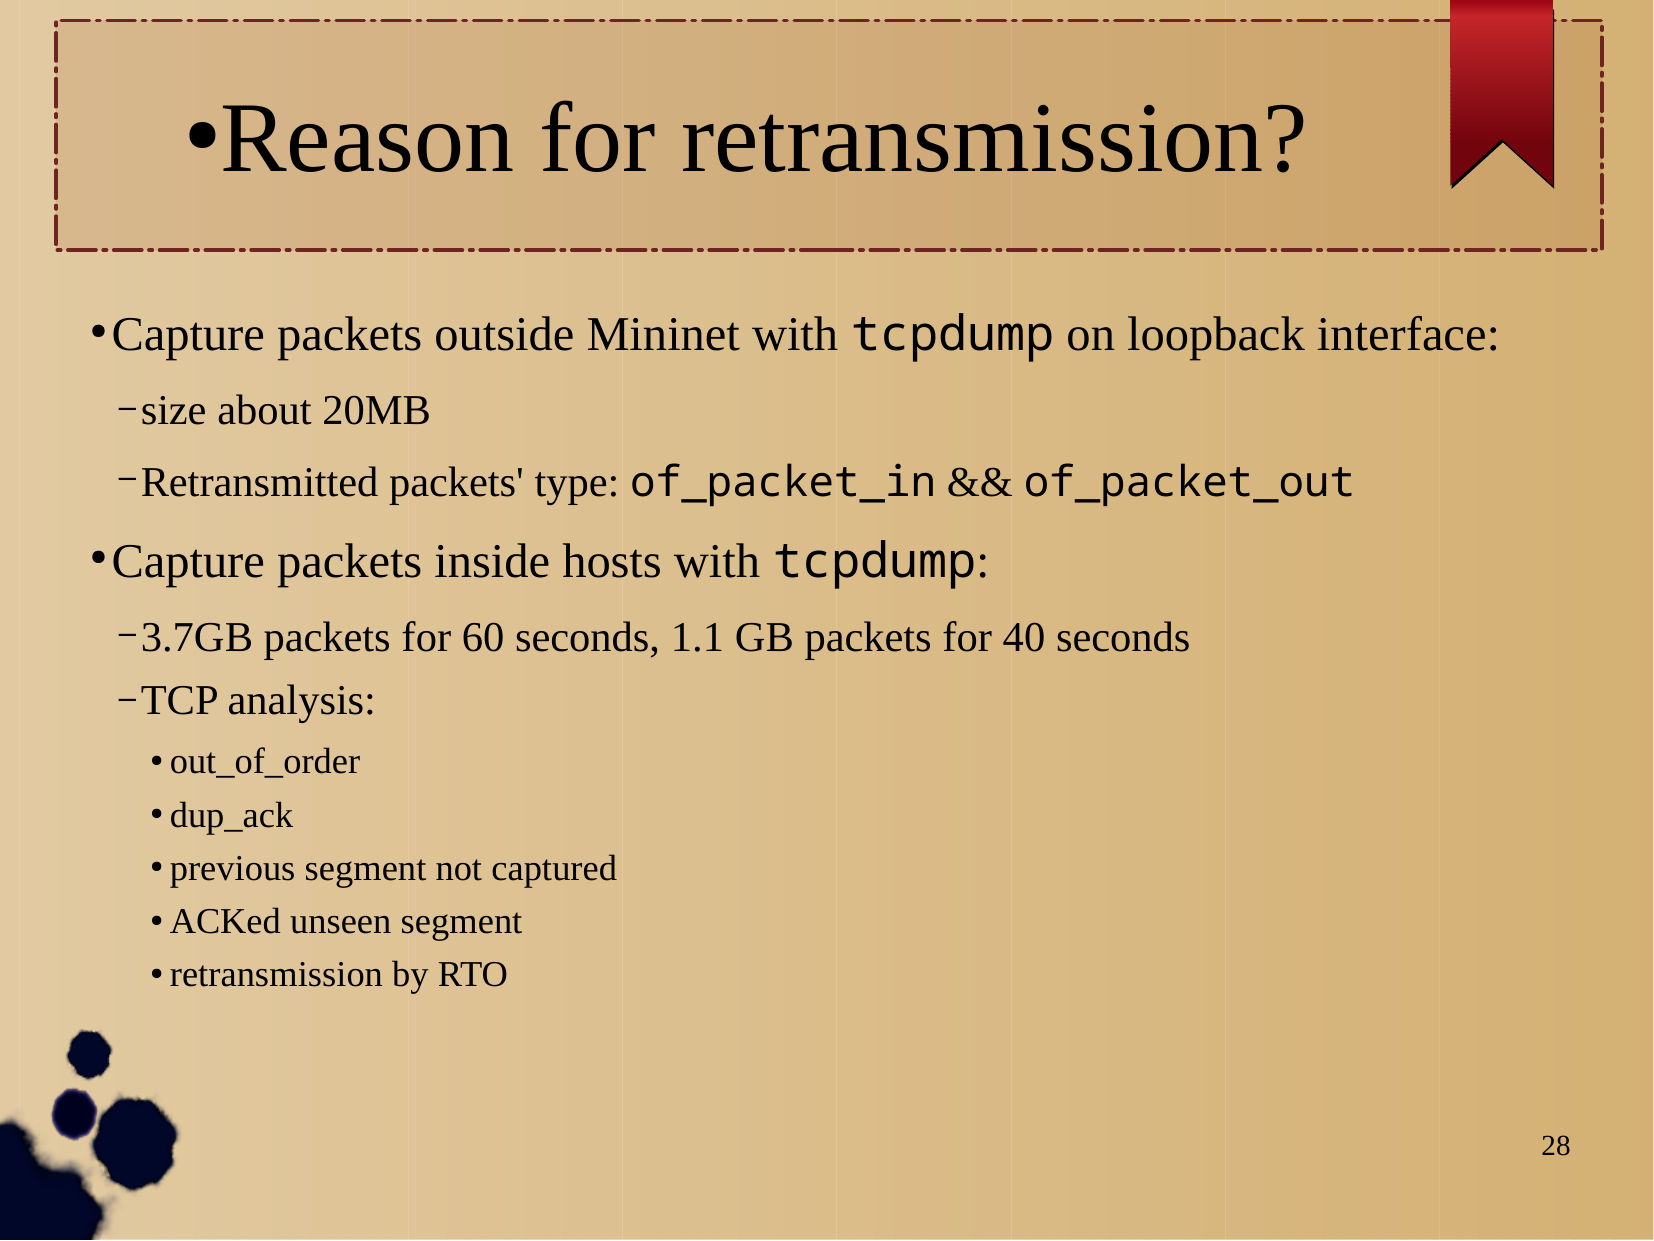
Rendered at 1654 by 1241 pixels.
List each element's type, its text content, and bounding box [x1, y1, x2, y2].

list Capture packets outside Mininet with tcpdump on loopback interface: size about 20MB Retransmitted packets' type: of_packet_in && of_packet_out Capture packets inside hosts with tcpdump: 3.7GB packets for 60 seconds, 1.1 GB packets for 40 seconds TCP analysis: out_of_order dup_ack previous segment not captured ACKed unseen segment retransmission by RTO [82, 299, 1571, 1019]
title Reason for retransmission? [82, 47, 1412, 229]
